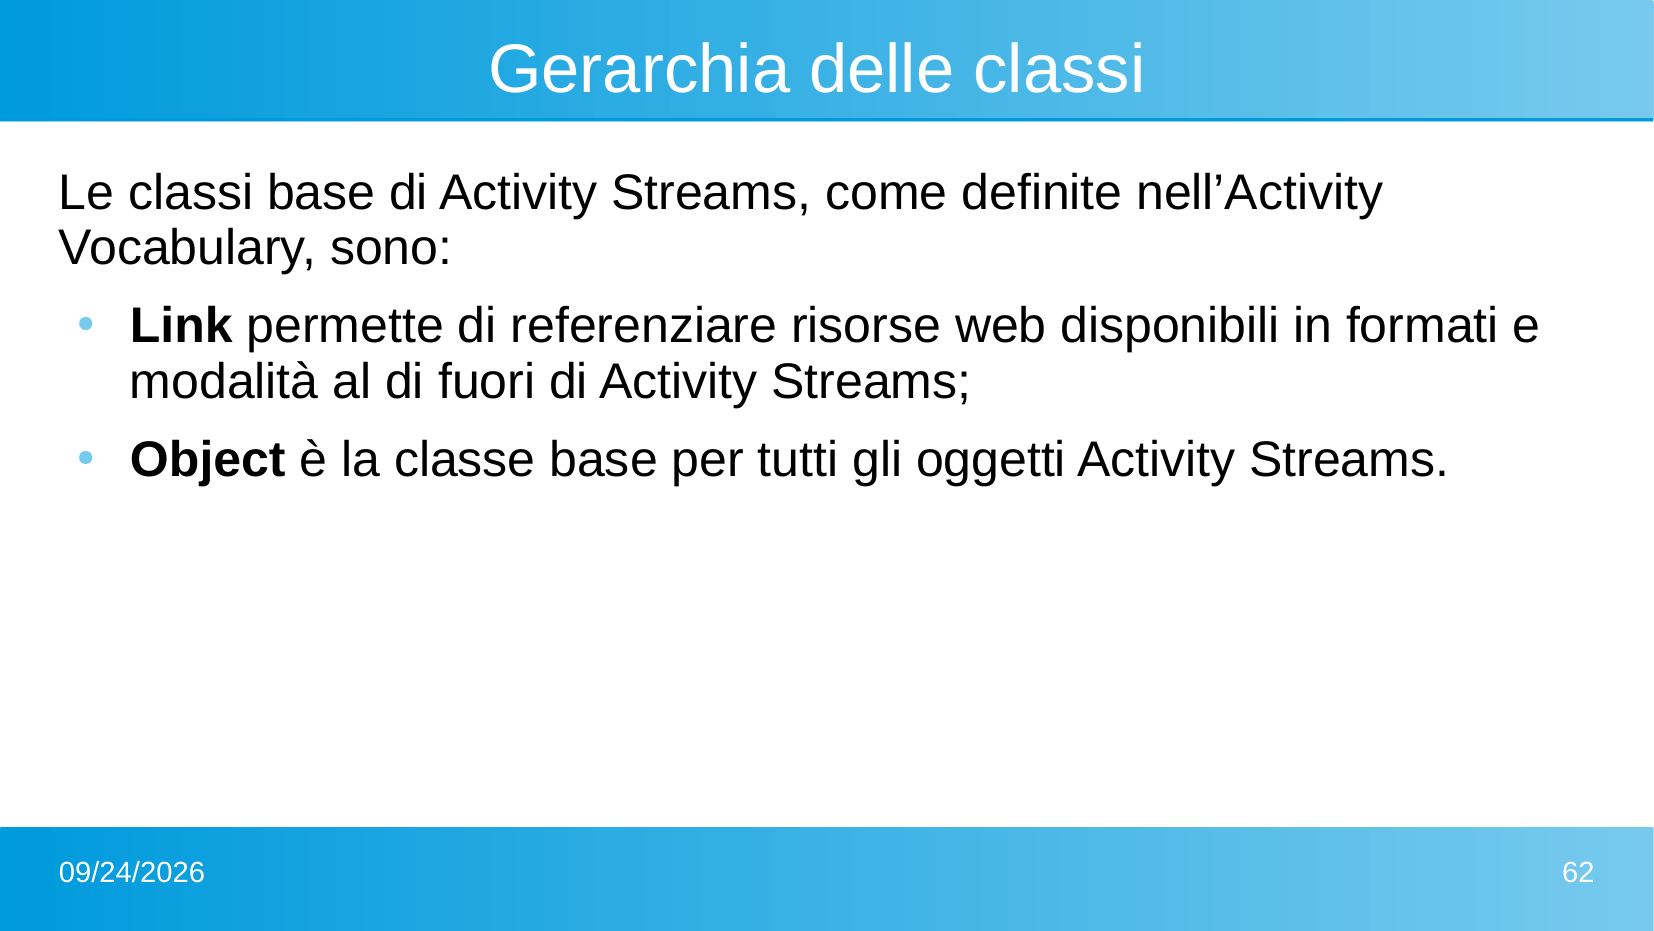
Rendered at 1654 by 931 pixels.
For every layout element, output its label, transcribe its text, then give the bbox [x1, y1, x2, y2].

list Le classi base di Activity Streams, come definite nell’Activity Vocabulary, sono: Link permette di referenziare risorse web disponibili in formati e modalità al di fuori di Activity Streams; Object è la classe base per tutti gli oggetti Activity Streams. [59, 163, 1613, 788]
title Gerarchia delle classi [59, 29, 1595, 108]
